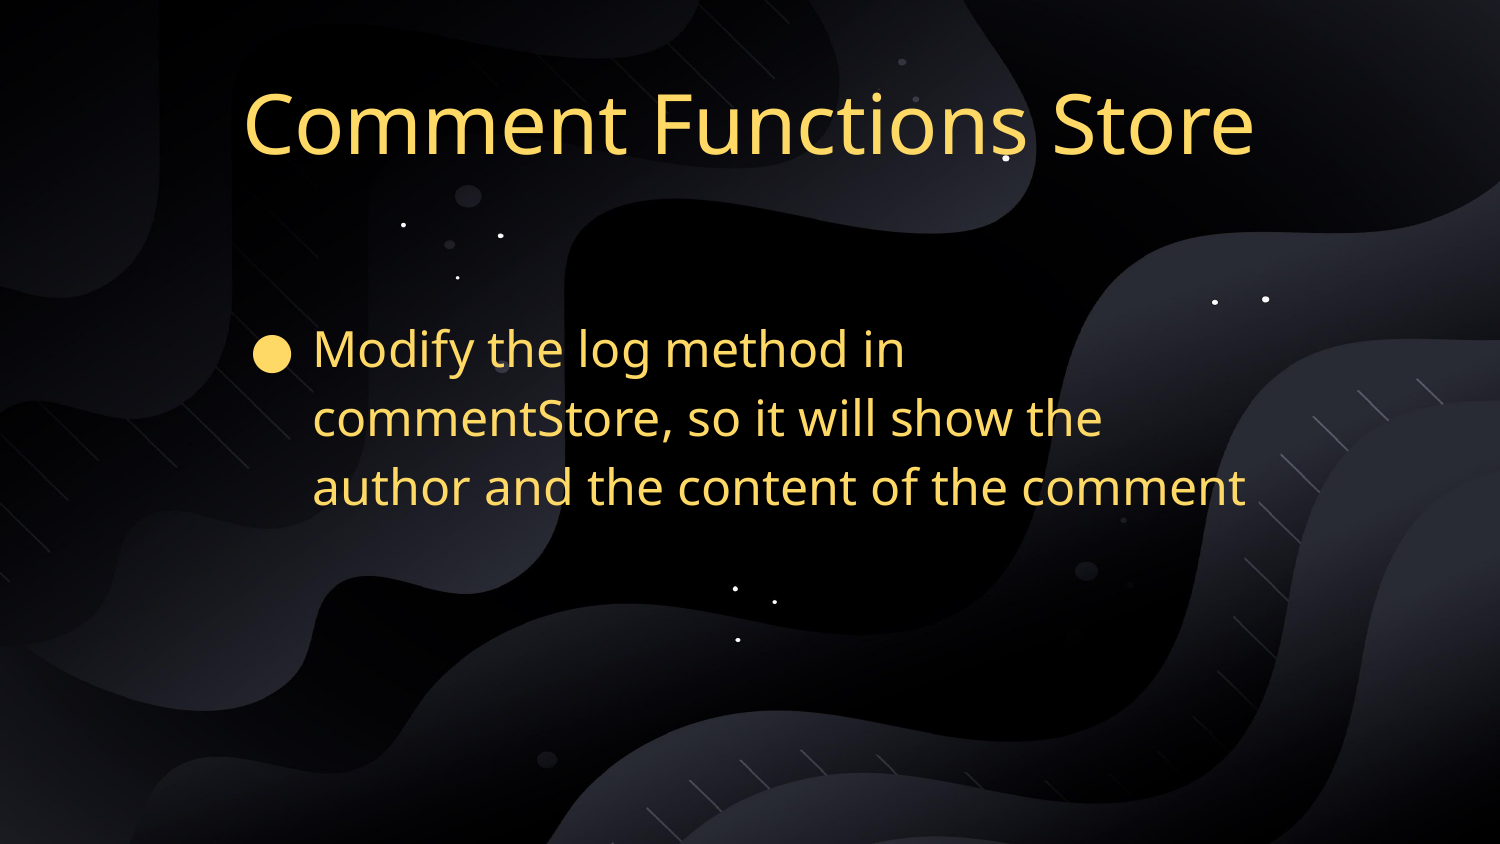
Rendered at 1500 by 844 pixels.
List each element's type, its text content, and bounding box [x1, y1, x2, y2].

title Comment Functions Store [164, 73, 1336, 168]
list Modify the log method in commentStore, so it will show the author and the content of the comment [230, 304, 1270, 603]
picture [0, 0, 1500, 844]
